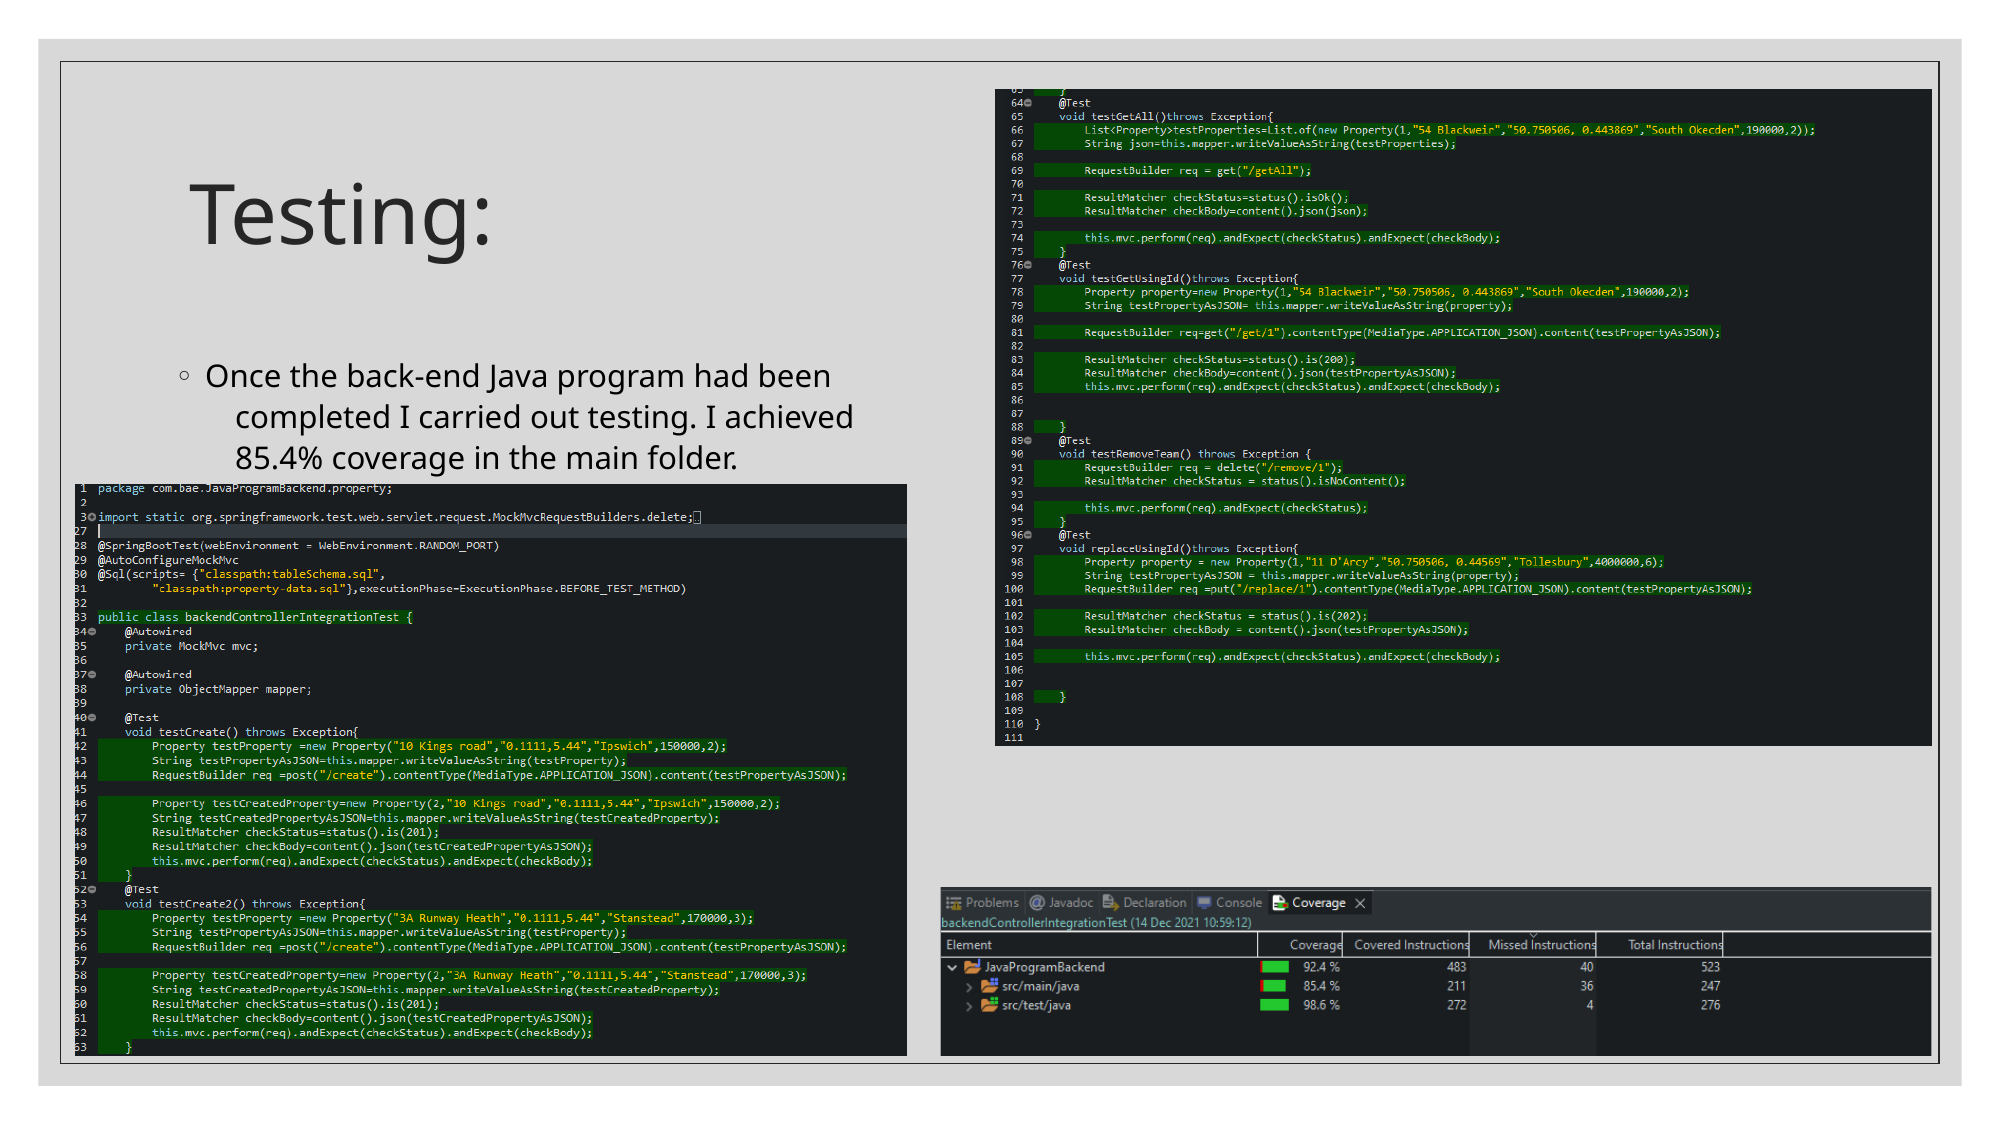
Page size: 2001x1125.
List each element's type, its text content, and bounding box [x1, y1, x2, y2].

picture [995, 89, 1932, 746]
list Once the back-end Java program had been completed I carried out testing. I achieved 85.4% coverage in the main folder. [160, 345, 927, 977]
title Testing: [174, 105, 995, 331]
picture [75, 484, 907, 1056]
picture [940, 887, 1932, 1056]
